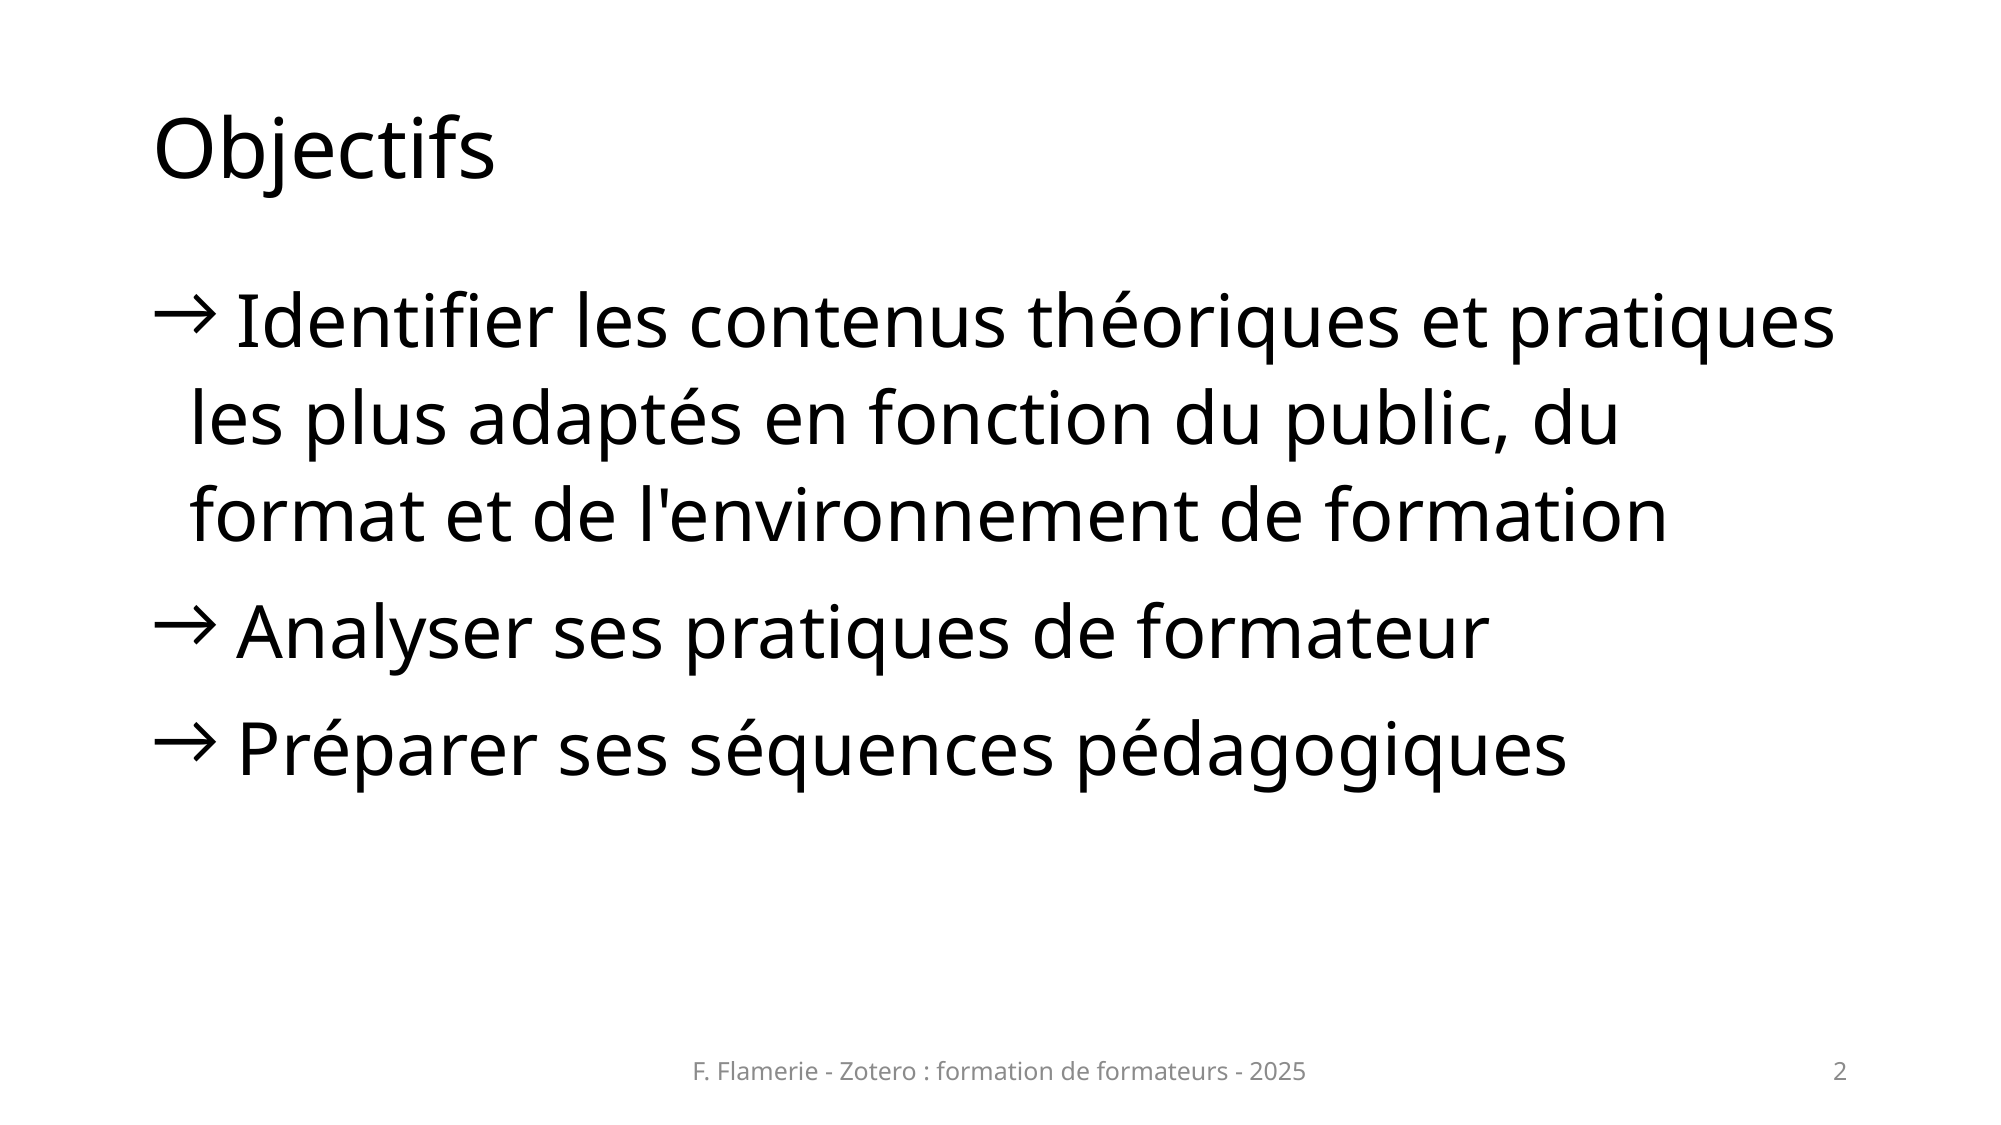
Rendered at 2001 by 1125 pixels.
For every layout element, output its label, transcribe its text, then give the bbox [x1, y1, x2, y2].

list Identifier les contenus théoriques et pratiques les plus adaptés en fonction du public, du format et de l'environnement de formation Analyser ses pratiques de formateur Préparer ses séquences pédagogiques [137, 188, 1863, 902]
title Objectifs [137, 43, 1863, 188]
